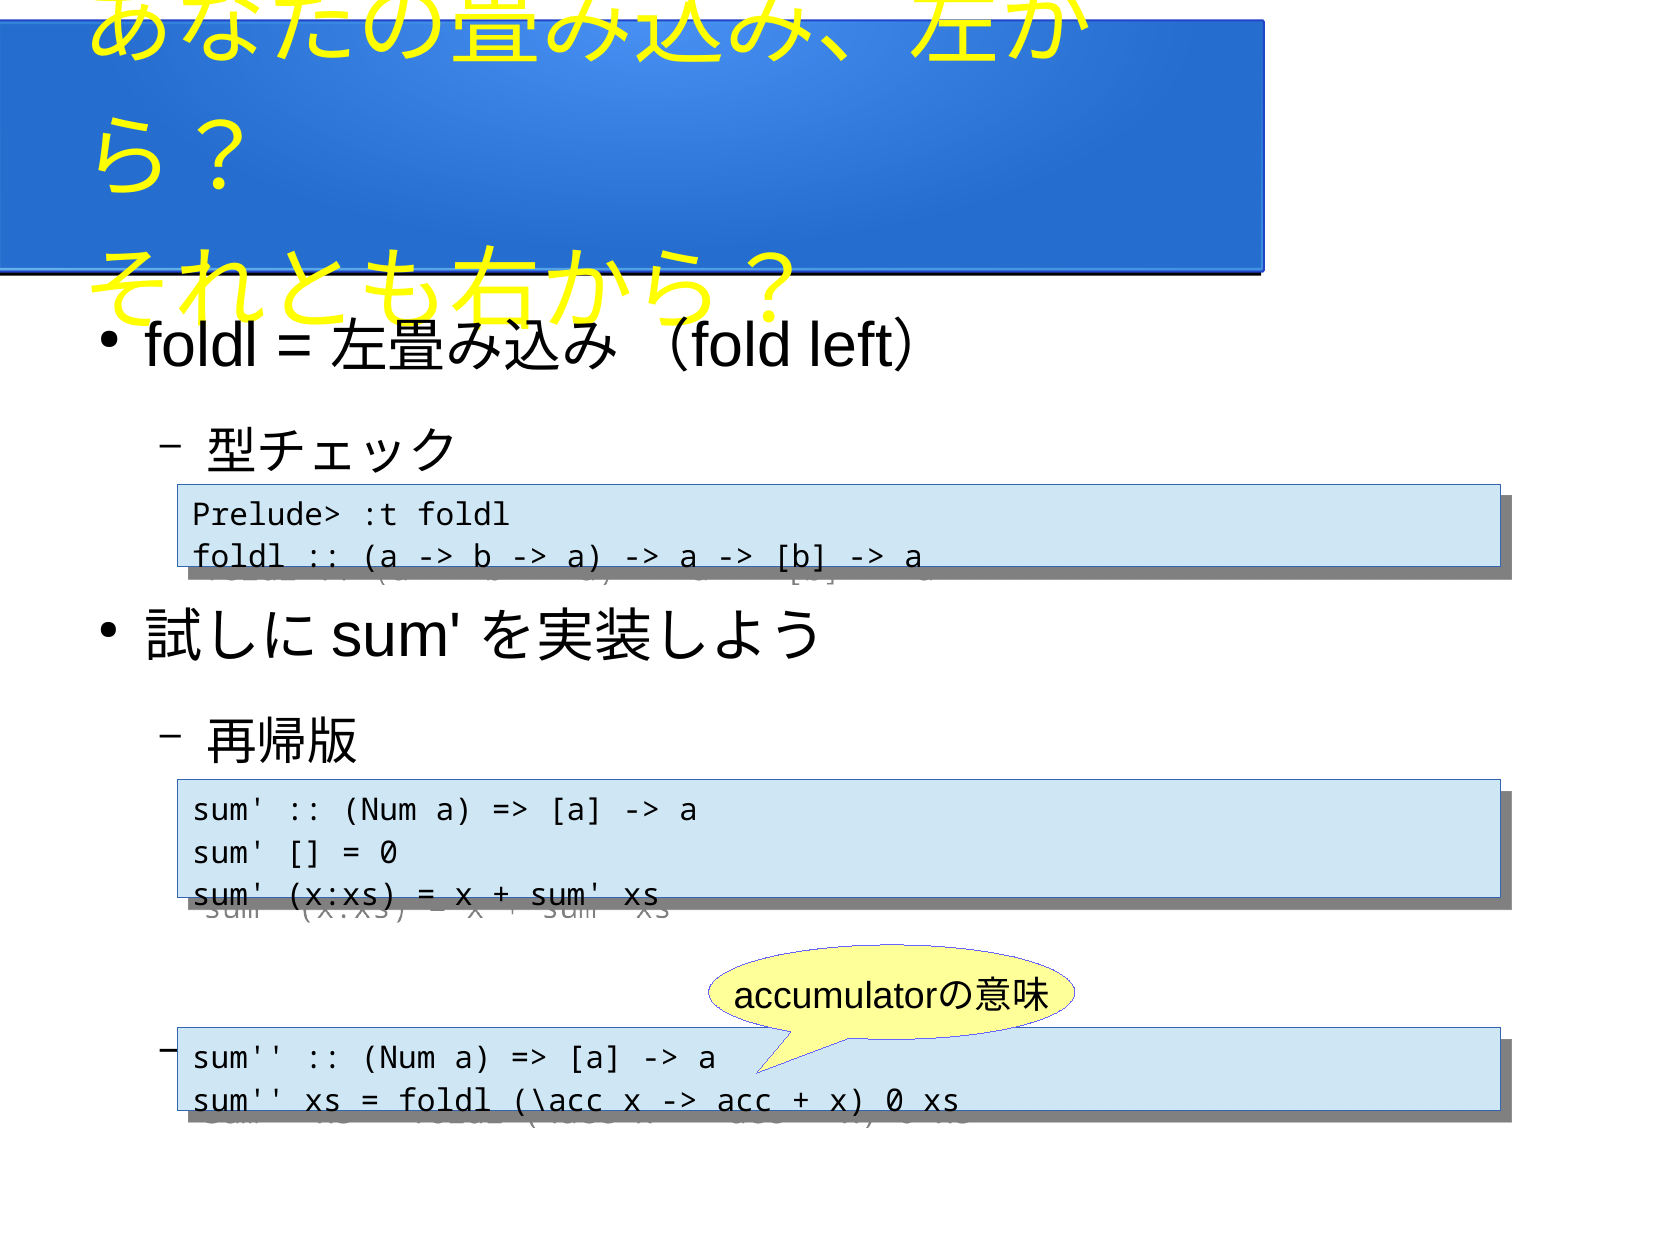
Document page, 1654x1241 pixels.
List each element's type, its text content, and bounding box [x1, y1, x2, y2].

text_box Prelude> :t foldl foldl :: (a -> b -> a) -> a -> [b] -> a [177, 484, 1501, 567]
list foldl = 左畳み込み （fold left） 型チェック 試しに sum' を実装しよう 再帰版 foldl版 [82, 299, 1571, 1099]
text_box accumulatorの意味 [708, 944, 1075, 1074]
text_box sum'' :: (Num a) => [a] -> a sum'' xs = foldl (\acc x -> acc + x) 0 xs [177, 1027, 1501, 1111]
text_box sum' :: (Num a) => [a] -> a sum' [] = 0 sum' (x:xs) = x + sum' xs [177, 779, 1501, 898]
title あなたの畳み込み、左から？ それとも右から？ [82, 47, 1235, 252]
